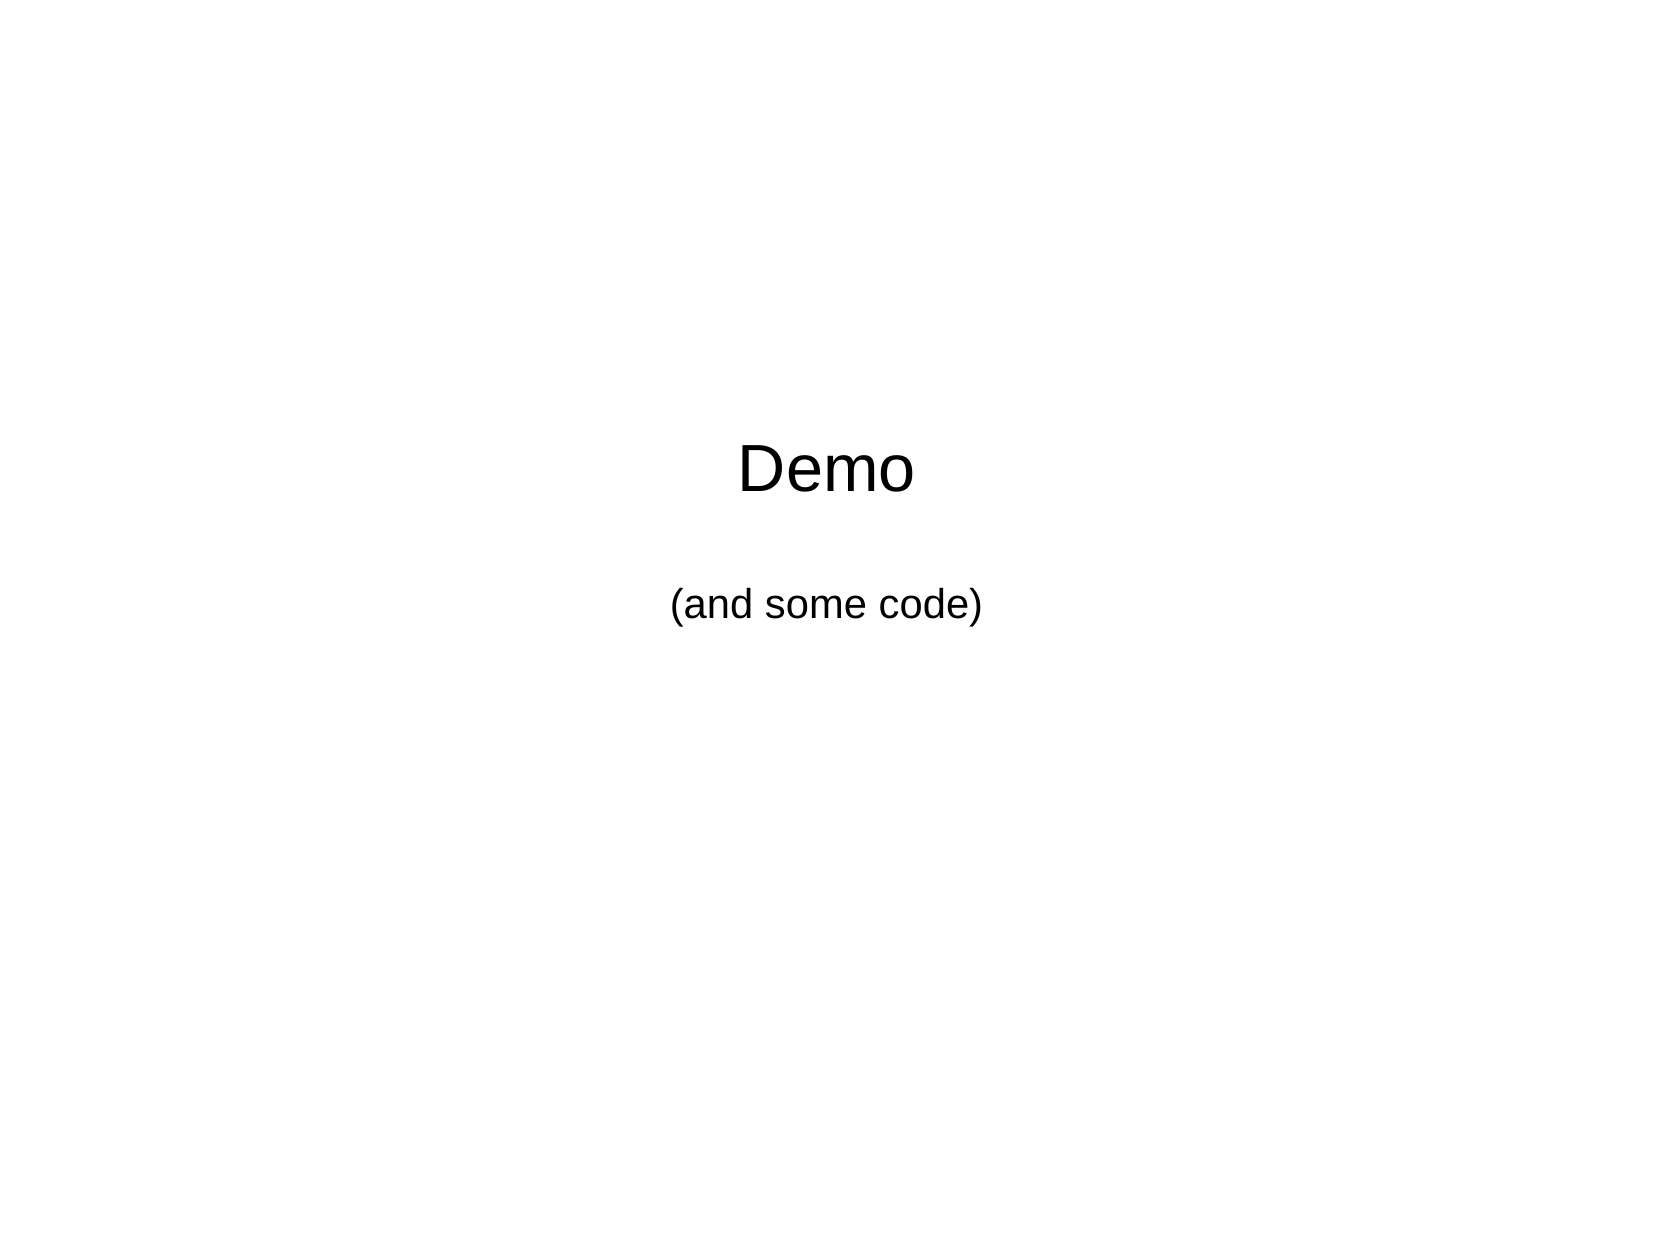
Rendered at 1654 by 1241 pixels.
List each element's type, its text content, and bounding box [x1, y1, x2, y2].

subtitle Demo (and some code) [82, 49, 1571, 1010]
